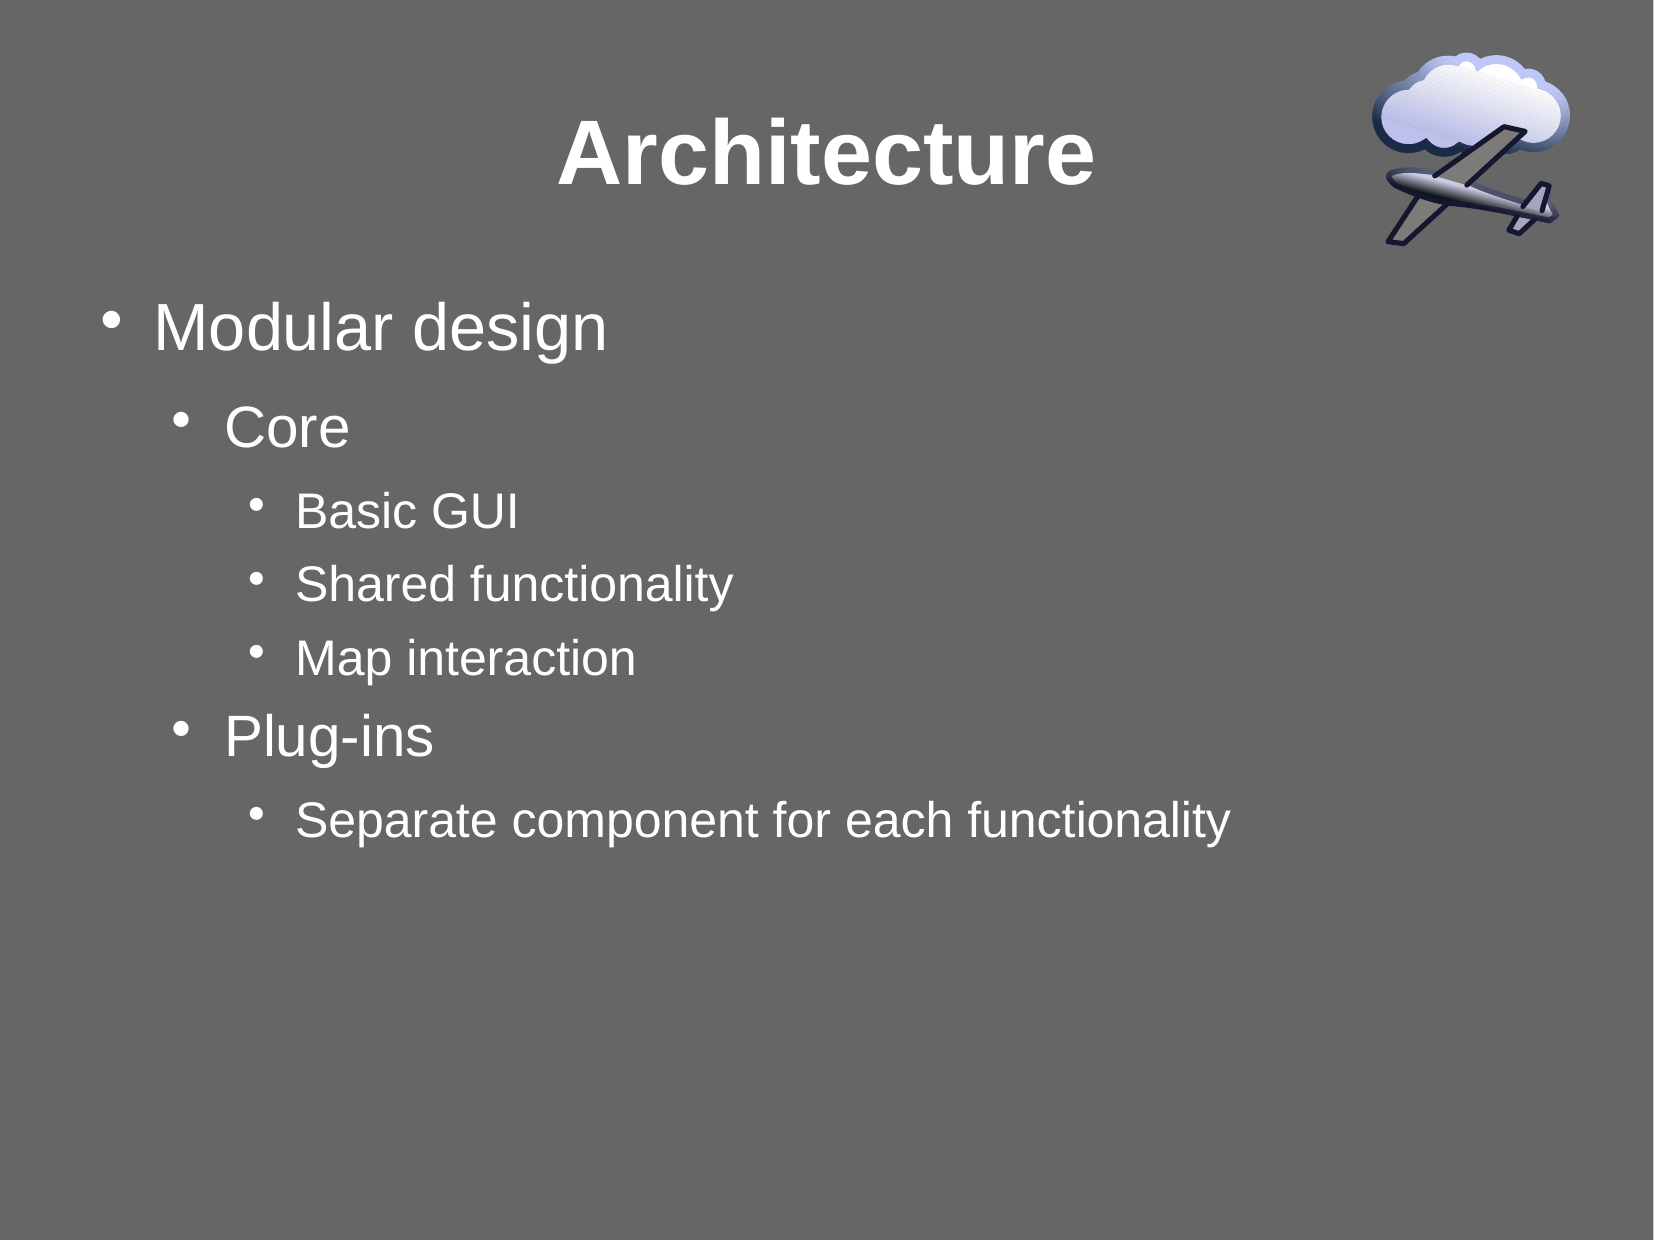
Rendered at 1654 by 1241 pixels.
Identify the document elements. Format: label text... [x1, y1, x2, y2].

title Architecture [82, 49, 1571, 257]
list Modular design Core Basic GUI Shared functionality Map interaction Plug-ins Separate component for each functionality [82, 290, 1538, 1010]
